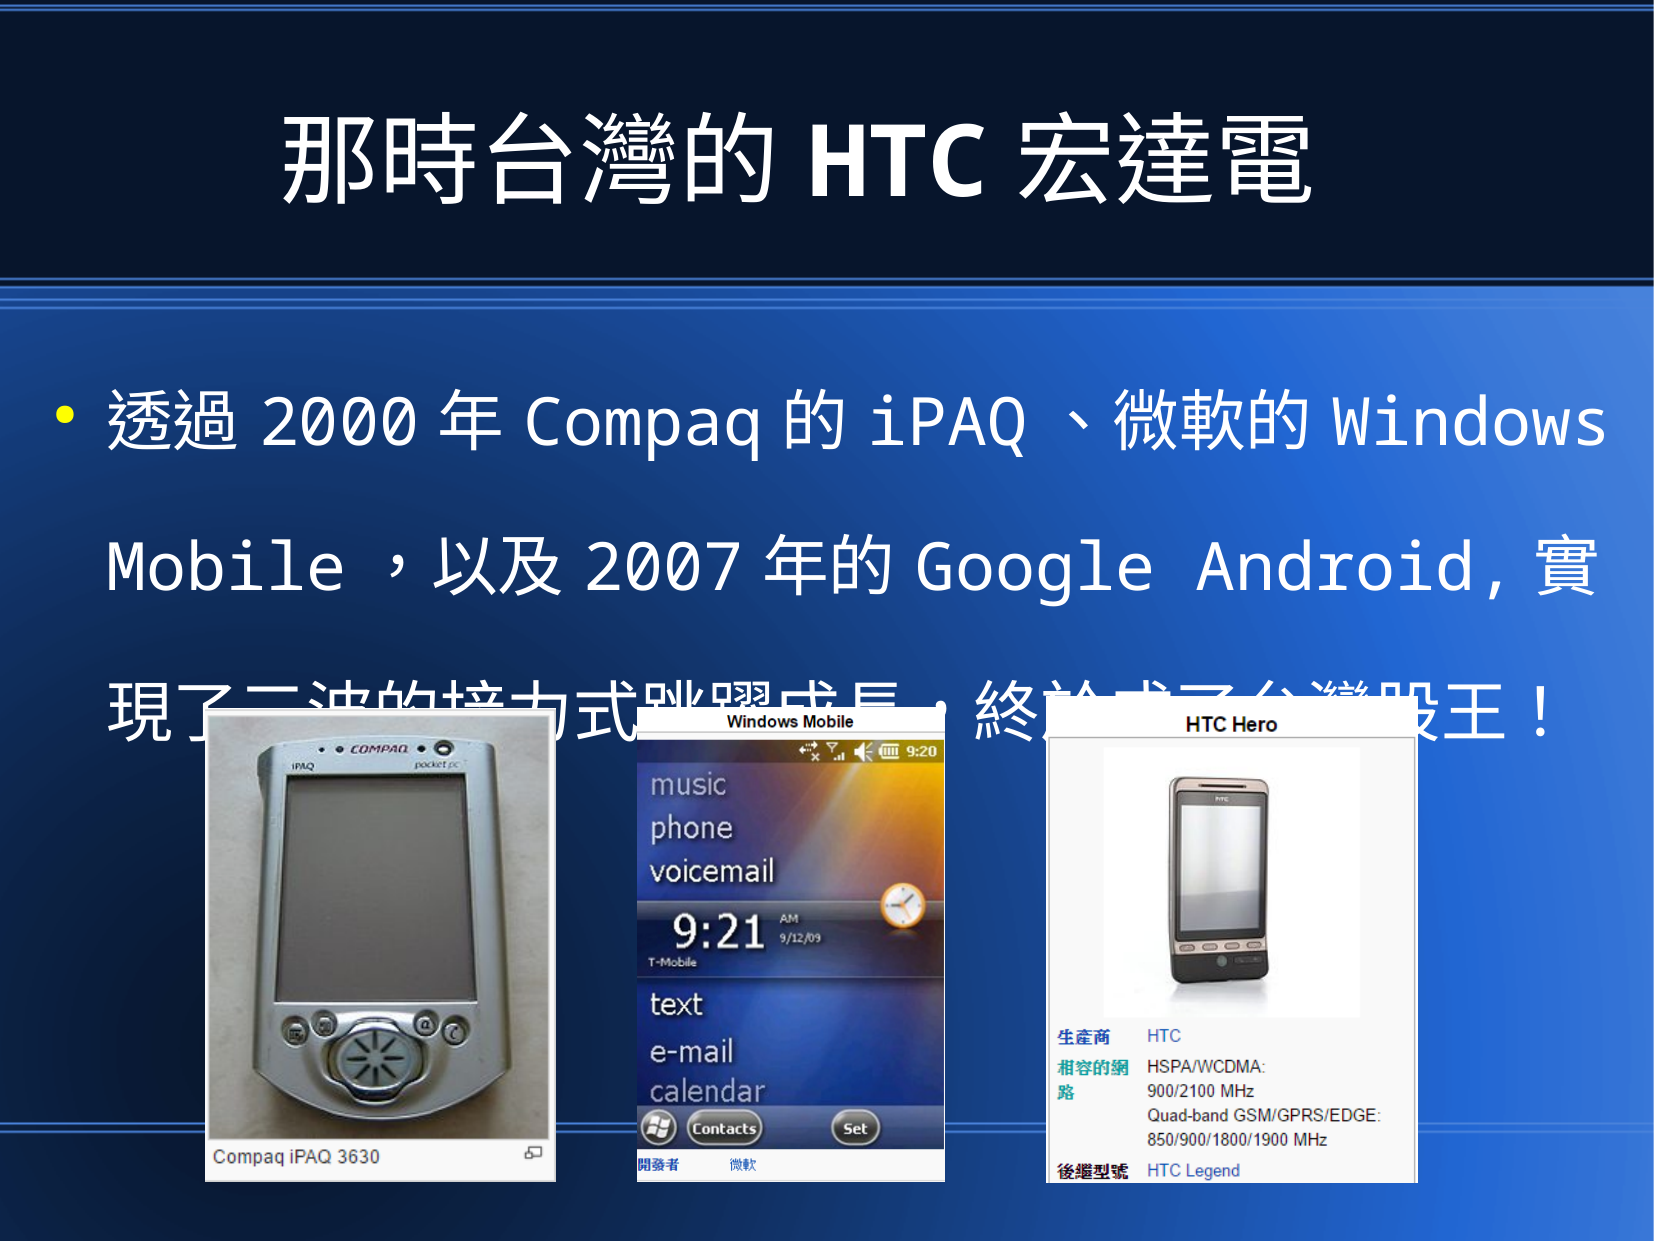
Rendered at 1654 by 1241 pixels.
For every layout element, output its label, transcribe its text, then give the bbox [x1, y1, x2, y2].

picture [637, 707, 945, 1182]
picture [1046, 696, 1418, 1183]
picture [205, 708, 556, 1182]
title 那時台灣的HTC宏達電 [82, 49, 1512, 257]
list 透過2000年Compaq的iPAQ、微軟的Windows Mobile，以及2007年的Google Android,實現了三波的接力式跳躍成長，終於成了台灣股王！ [35, 319, 1619, 1241]
picture [0, 0, 1654, 1241]
